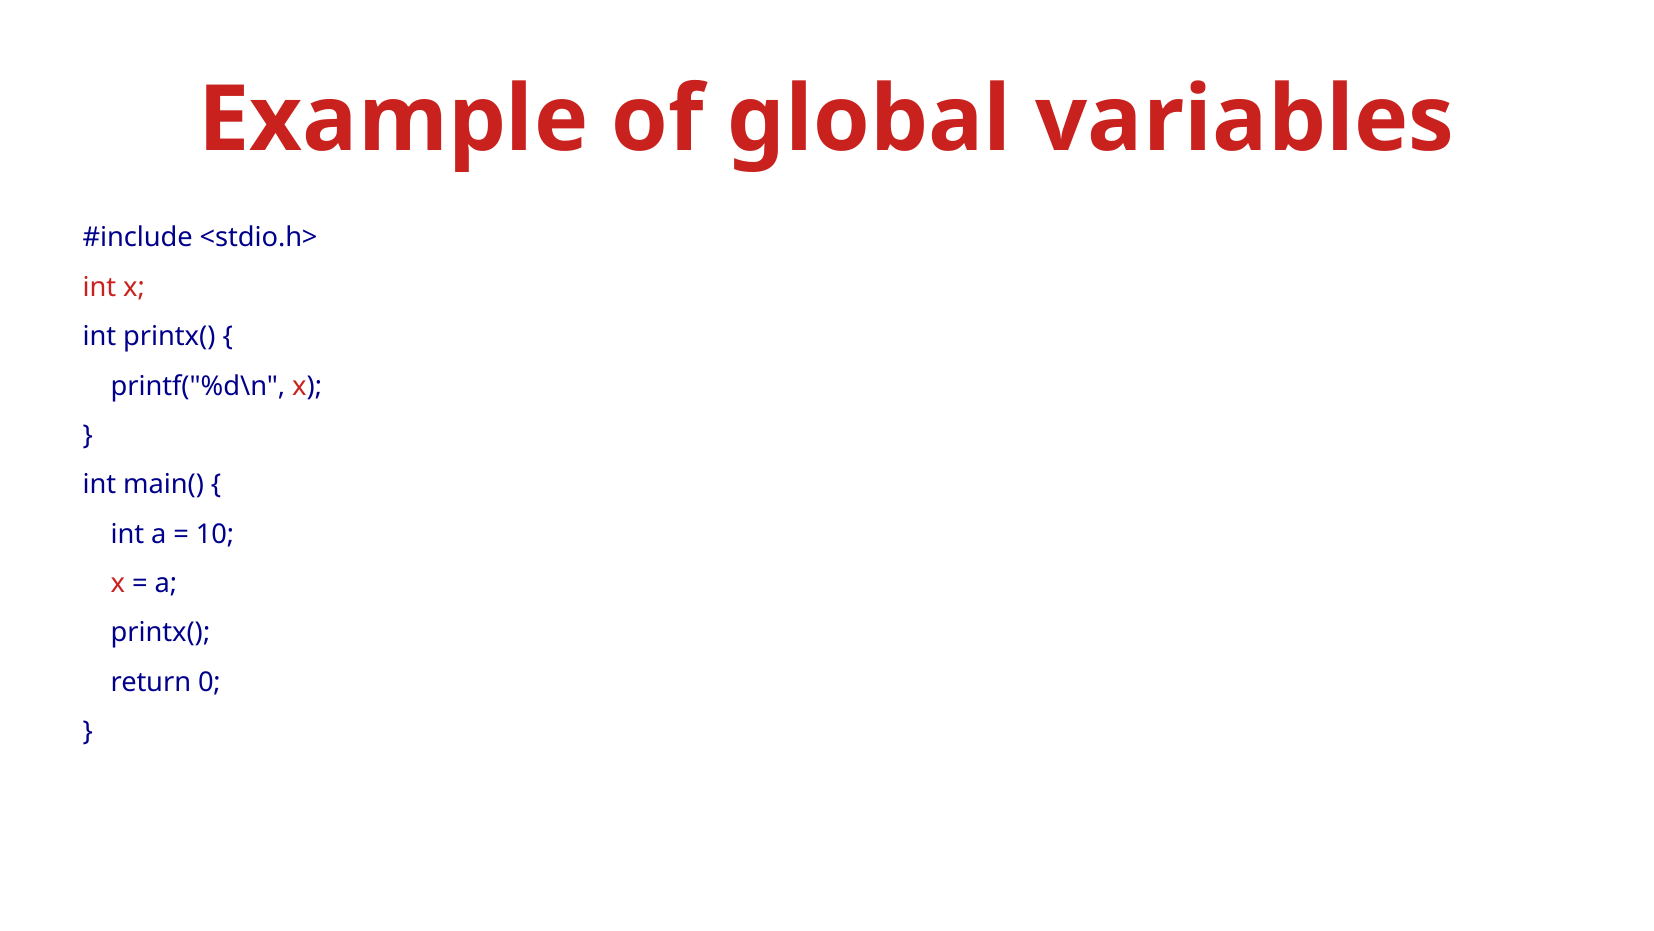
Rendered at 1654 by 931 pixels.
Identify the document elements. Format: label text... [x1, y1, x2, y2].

title Example of global variables [82, 37, 1571, 193]
list #include <stdio.h> int x; int printx() { printf("%d\n", x); } int main() { int a = 10; x = a; printx(); return 0; } [82, 217, 1571, 758]
